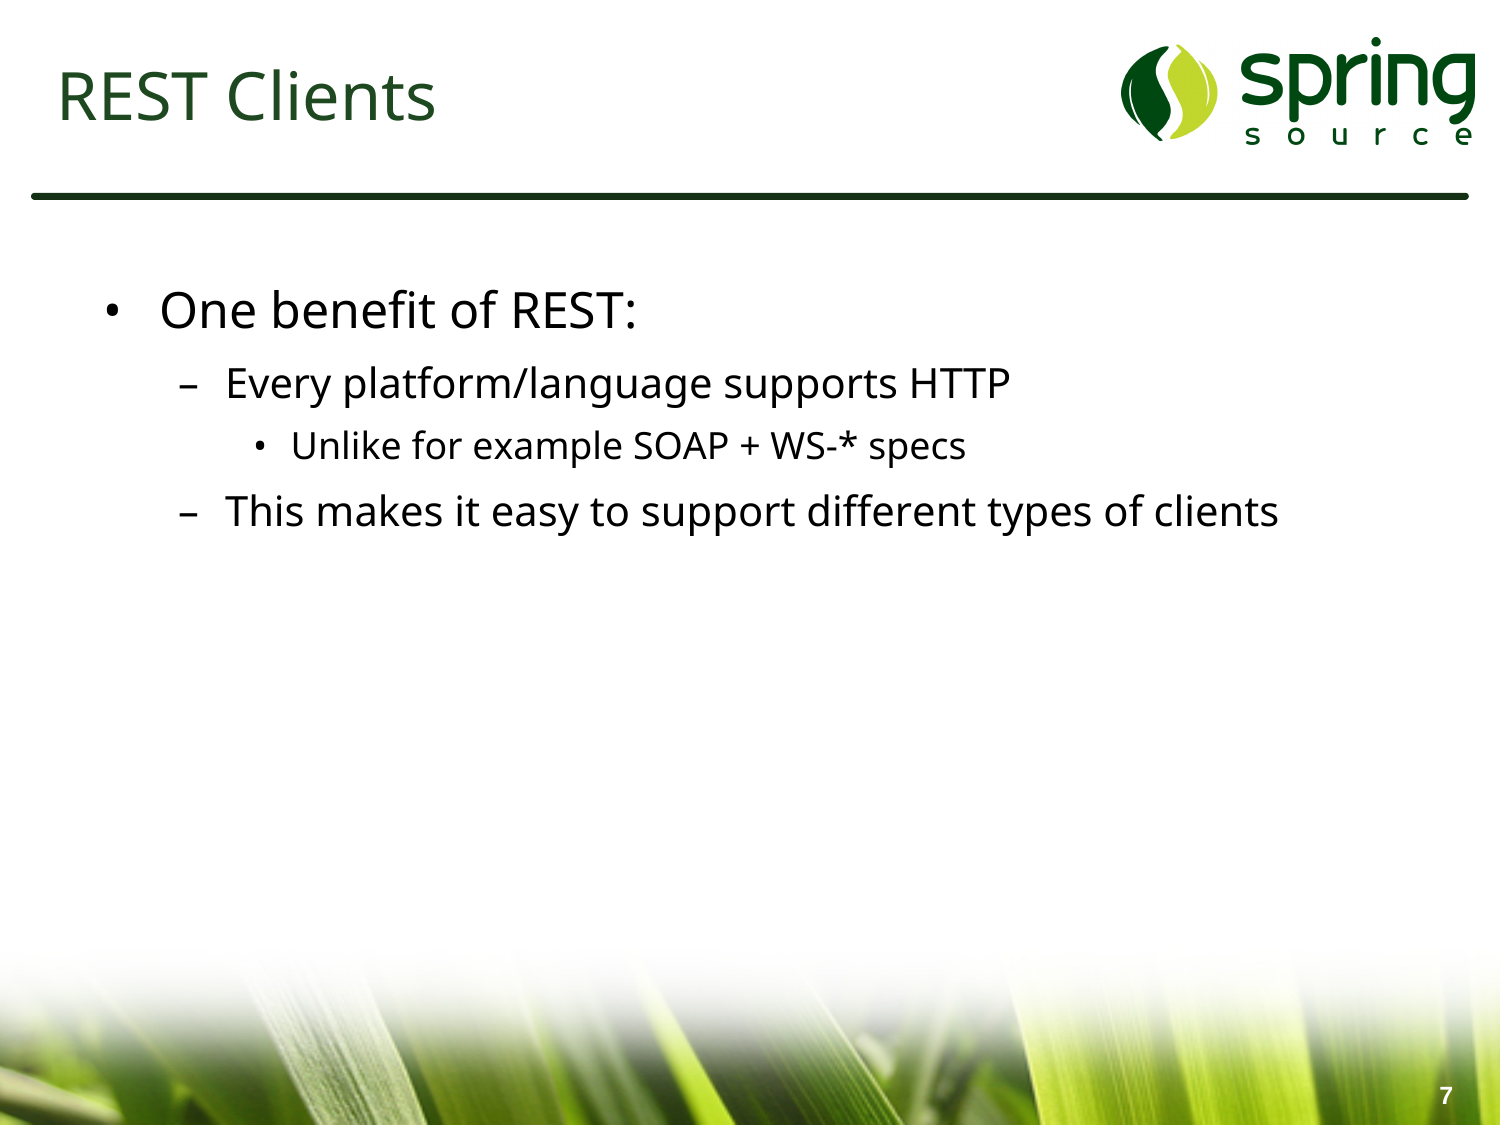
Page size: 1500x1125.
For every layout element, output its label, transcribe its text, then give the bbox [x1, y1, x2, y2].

picture [1121, 37, 1475, 145]
picture [0, 944, 1500, 1125]
list One benefit of REST: Every platform/language supports HTTP Unlike for example SOAP + WS-* specs This makes it easy to support different types of clients [103, 275, 1394, 1003]
title REST Clients [56, 14, 1089, 175]
